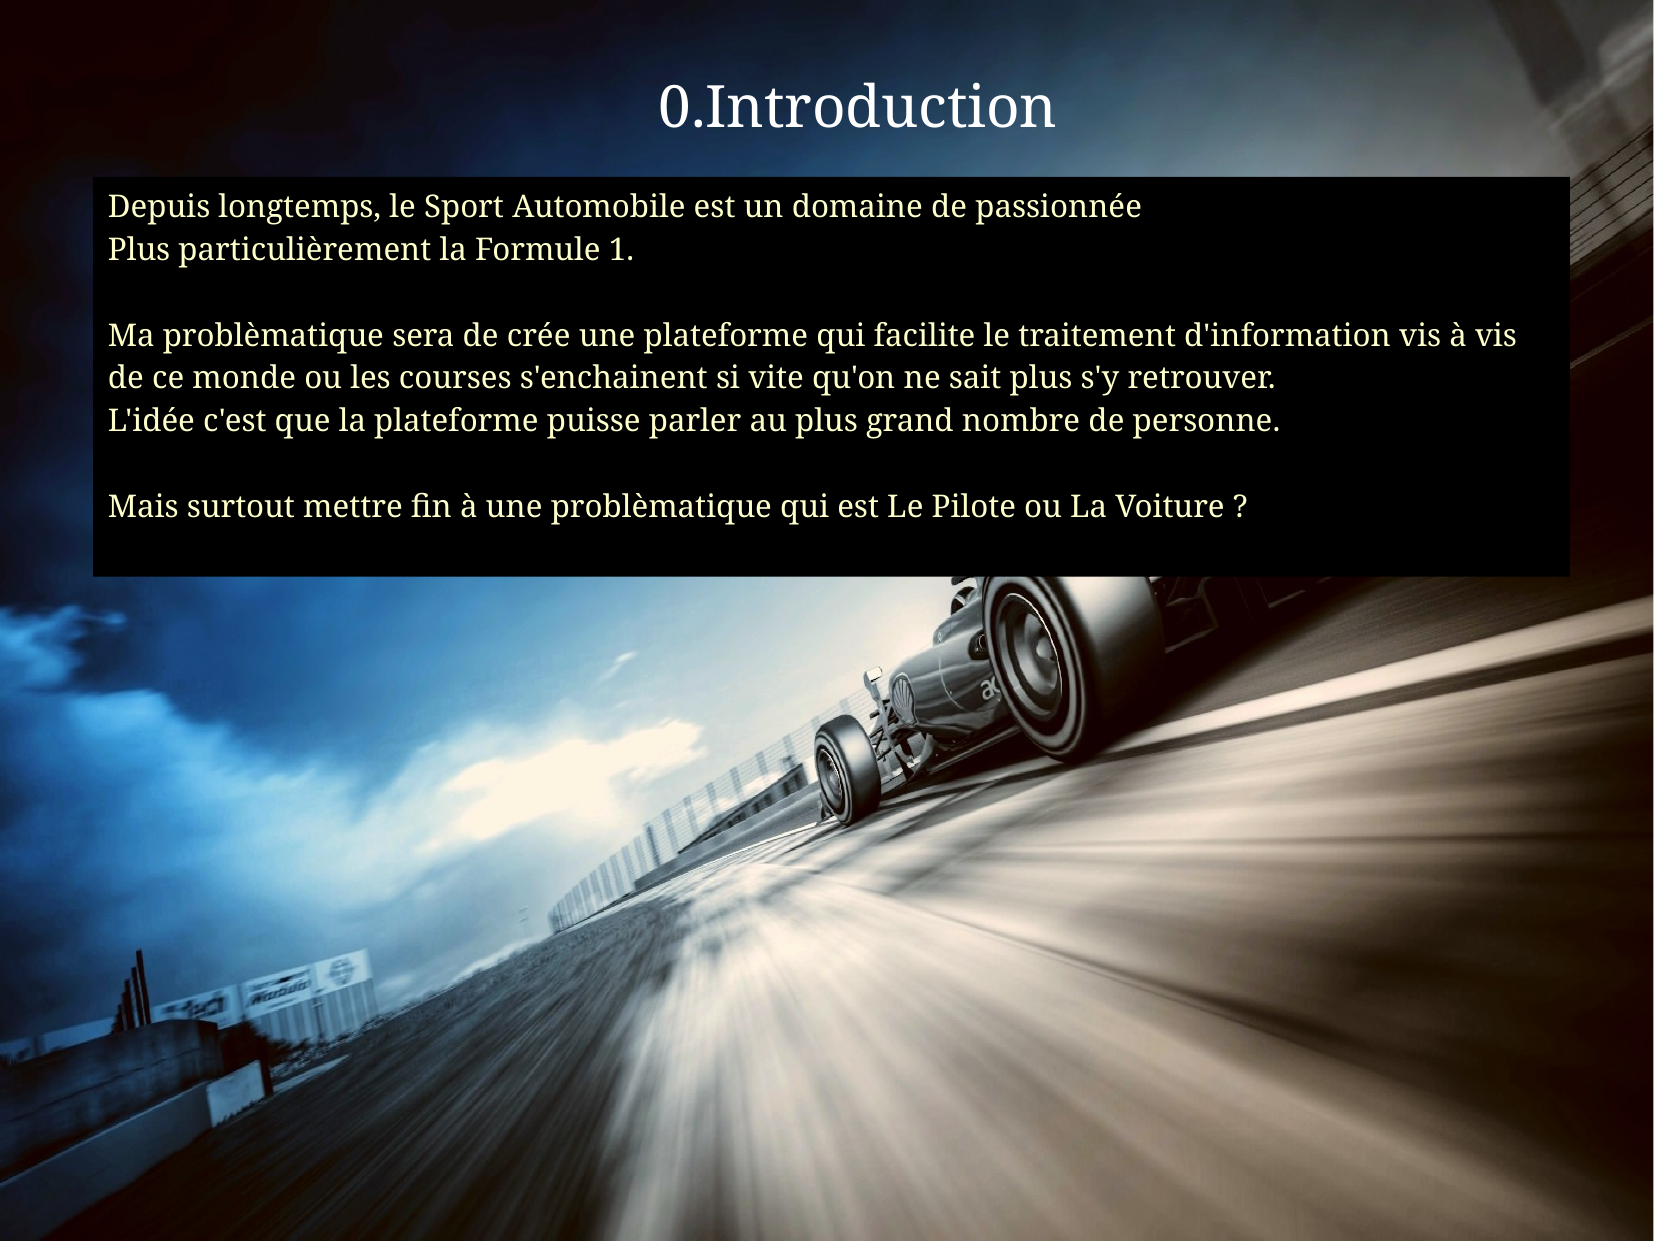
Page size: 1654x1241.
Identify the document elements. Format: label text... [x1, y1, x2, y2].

picture [0, 0, 1654, 1241]
text_box Depuis longtemps, le Sport Automobile est un domaine de passionnée Plus particulièrement la Formule 1. Ma problèmatique sera de crée une plateforme qui facilite le traitement d'information vis à vis de ce monde ou les courses s'enchainent si vite qu'on ne sait plus s'y retrouver. L'idée c'est que la plateforme puisse parler au plus grand nombre de personne. Mais surtout mettre fin à une problèmatique qui est Le Pilote ou La Voiture ? [93, 176, 1570, 555]
text_box 0.Introduction [328, 57, 1388, 148]
